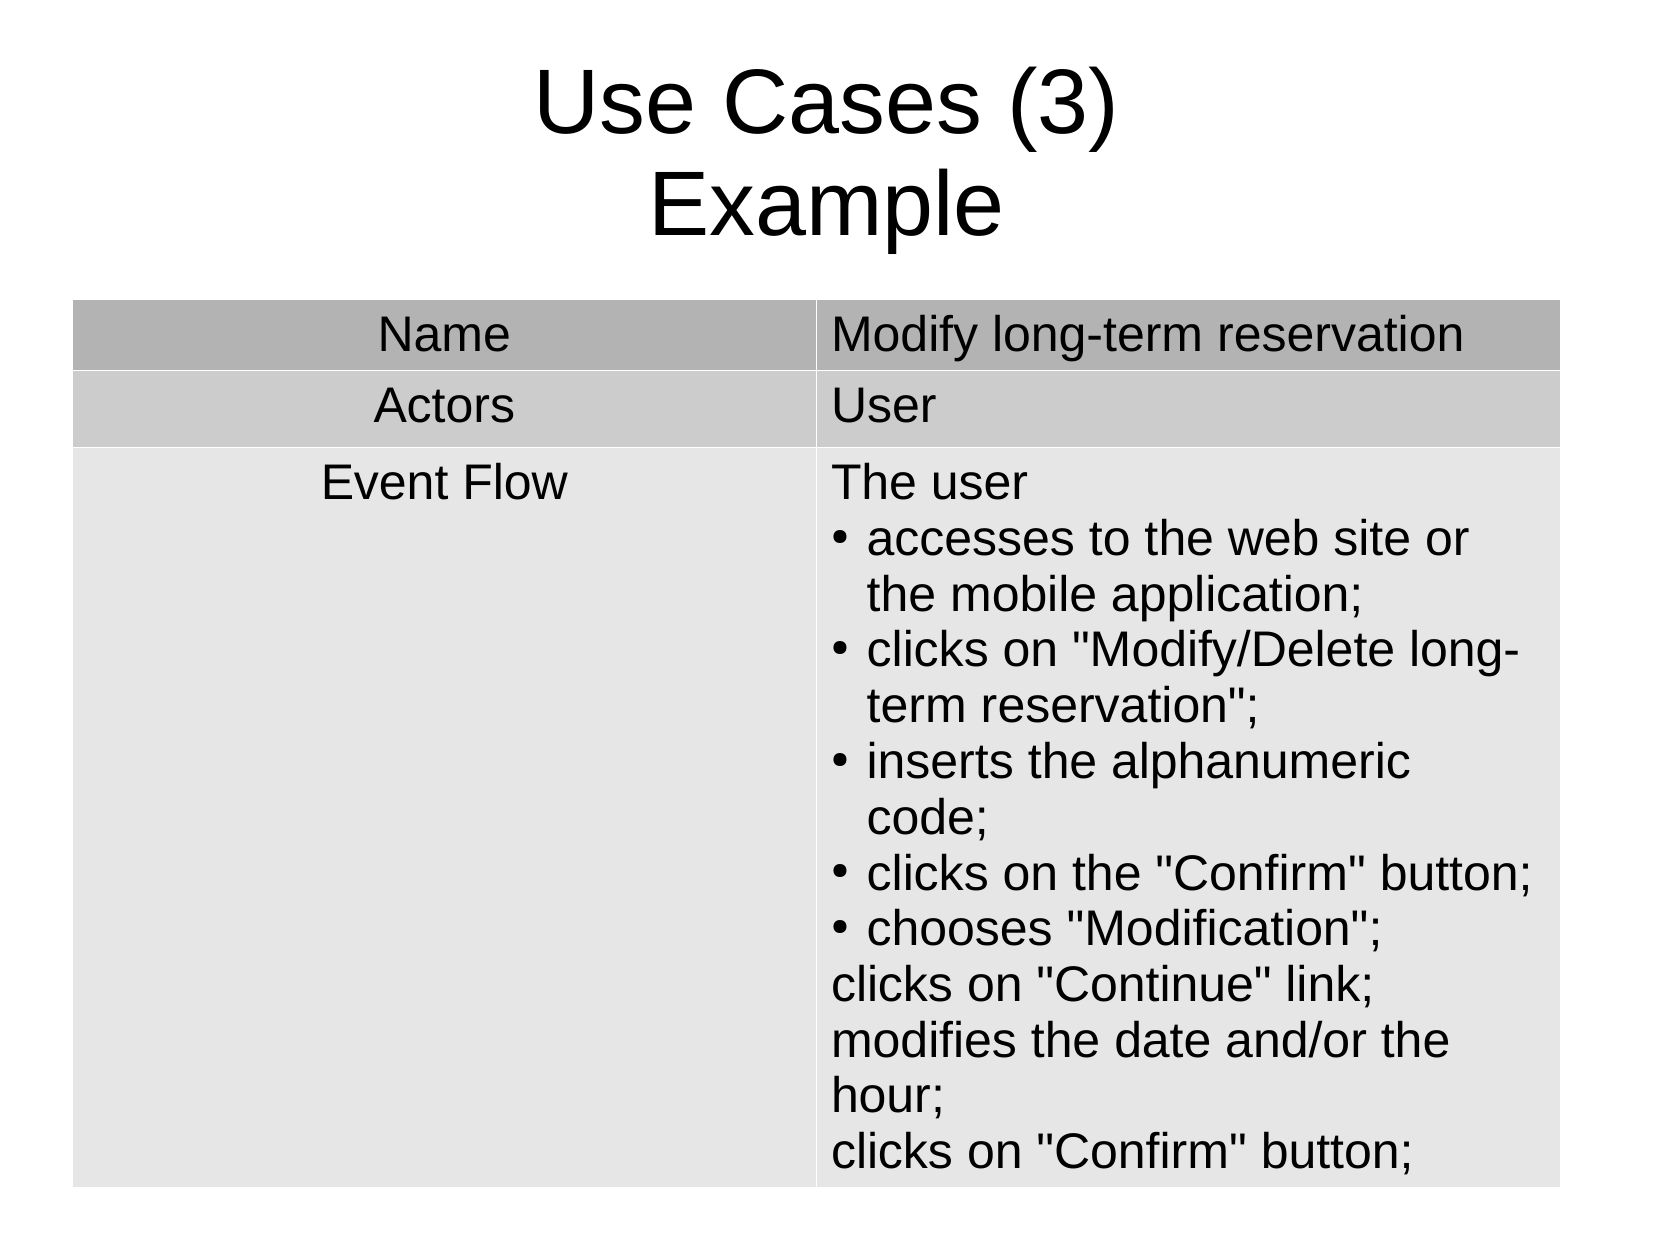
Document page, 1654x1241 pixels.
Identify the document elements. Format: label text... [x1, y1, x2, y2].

table_cell User [817, 371, 1560, 447]
title Use Cases (3) Example [82, 49, 1571, 257]
table_cell Event Flow [73, 448, 816, 1187]
table_cell Actors [73, 371, 816, 447]
table_header Name [73, 300, 816, 370]
table_cell The user accesses to the web site or the mobile application; clicks on "Modify/Delete long-term reservation"; inserts the alphanumeric code; clicks on the "Confirm" button; chooses "Modification"; clicks on "Continue" link; modifies the date and/or the hour; clicks on "Confirm" button; [817, 448, 1560, 1187]
table_header Modify long-term reservation [817, 300, 1560, 370]
